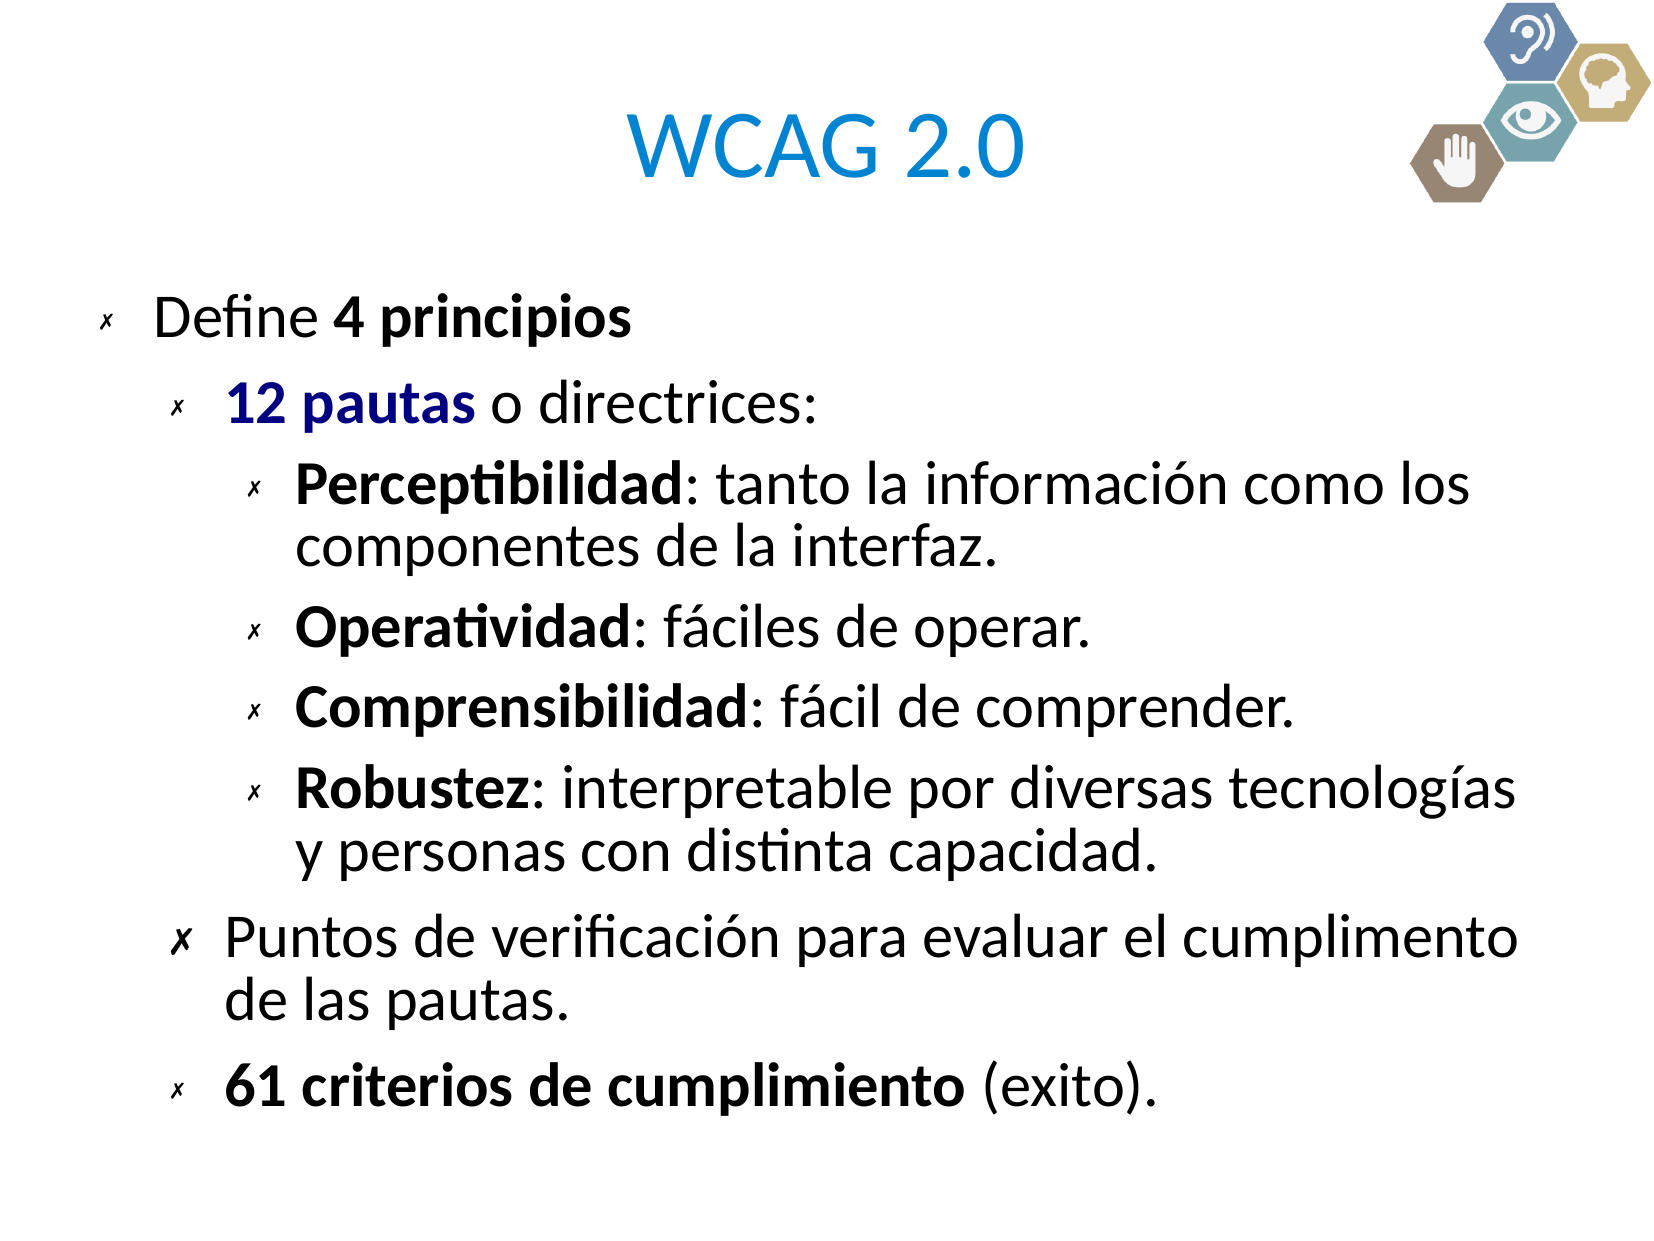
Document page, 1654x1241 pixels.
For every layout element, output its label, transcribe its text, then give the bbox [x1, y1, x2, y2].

list Define 4 principios 12 pautas o directrices: Perceptibilidad: tanto la información como los componentes de la interfaz. Operatividad: fáciles de operar. Comprensibilidad: fácil de comprender. Robustez: interpretable por diversas tecnologías y personas con distinta capacidad. Puntos de verificación para evaluar el cumplimento de las pautas. 61 criterios de cumplimiento (exito). [82, 290, 1538, 1150]
picture [1405, 0, 1654, 206]
title WCAG 2.0 [82, 49, 1571, 257]
